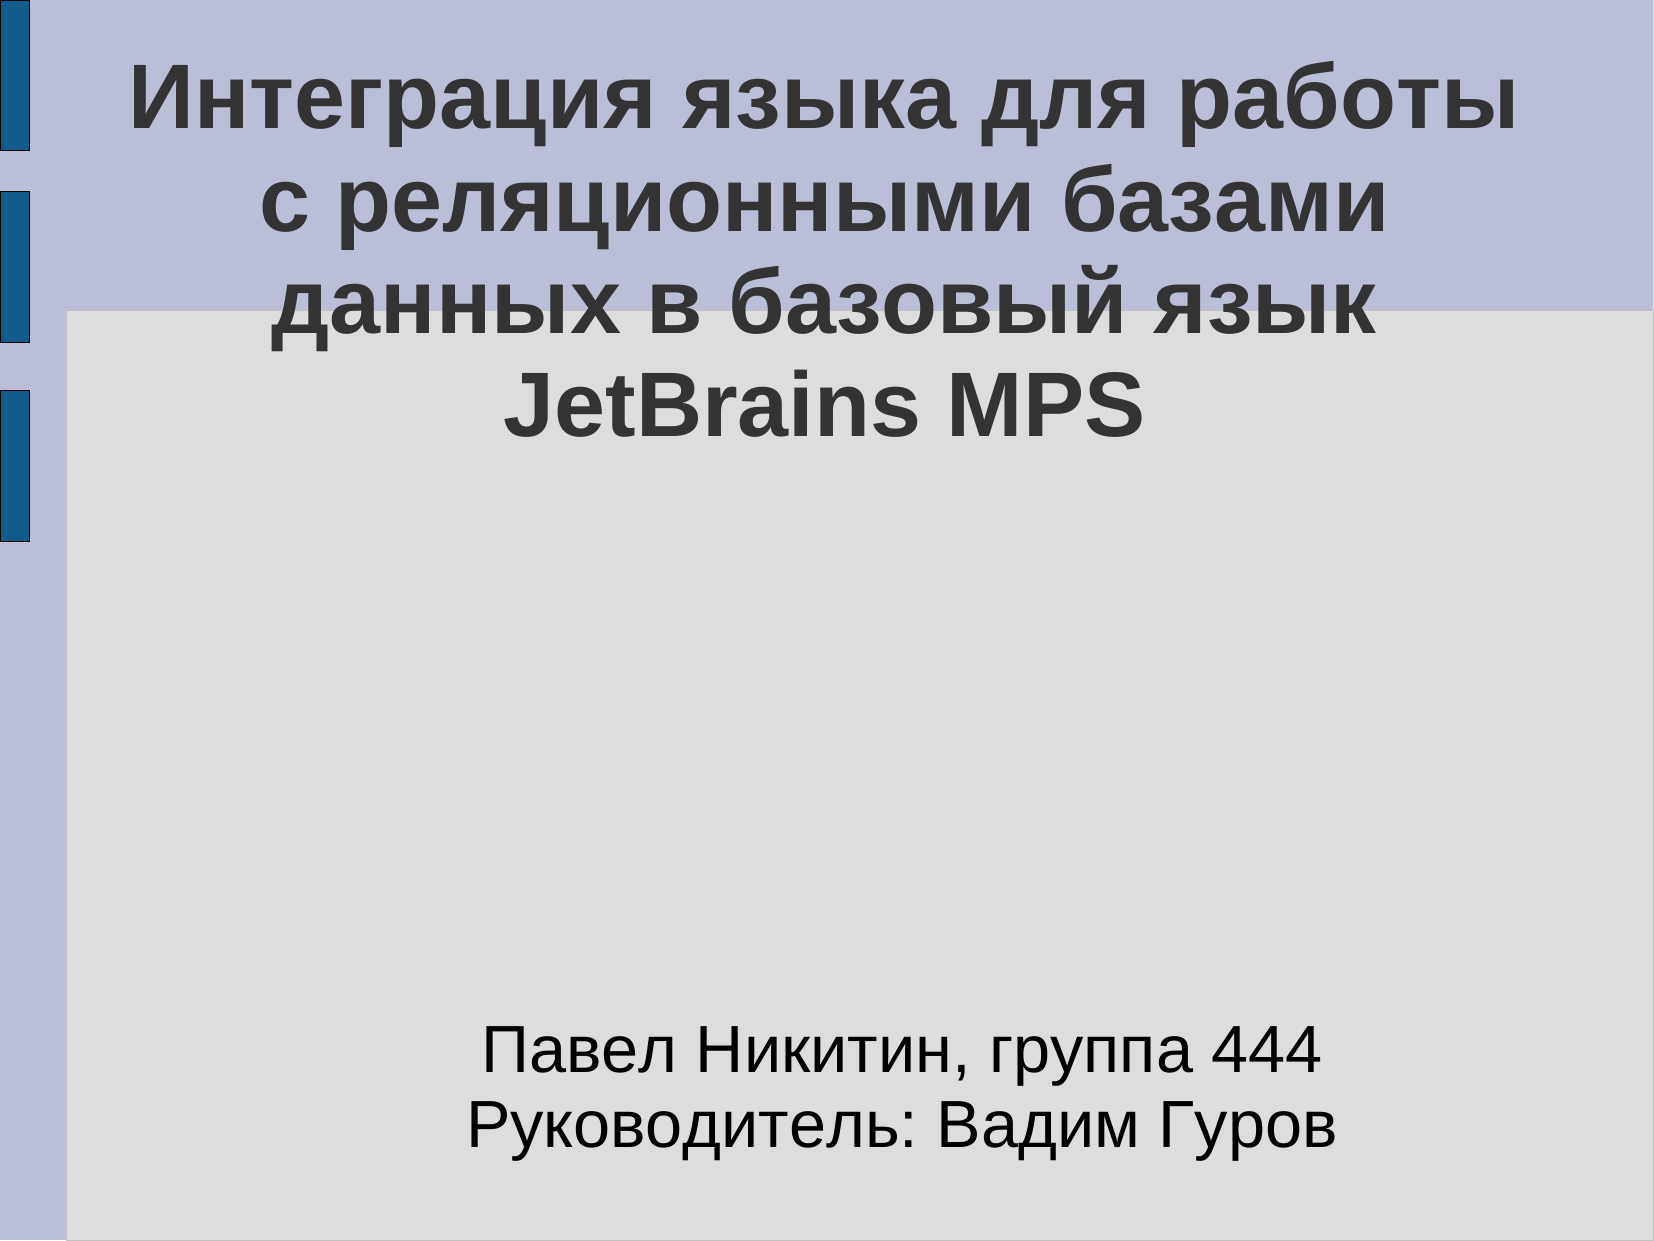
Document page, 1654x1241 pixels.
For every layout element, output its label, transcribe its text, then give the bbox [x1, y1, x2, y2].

title Интеграция языка для работы с реляционными базами данных в базовый язык JetBrains MPS [112, 45, 1538, 457]
list Павел Никитин, группа 444 Руководитель: Вадим Гуров [187, 1012, 1600, 1217]
